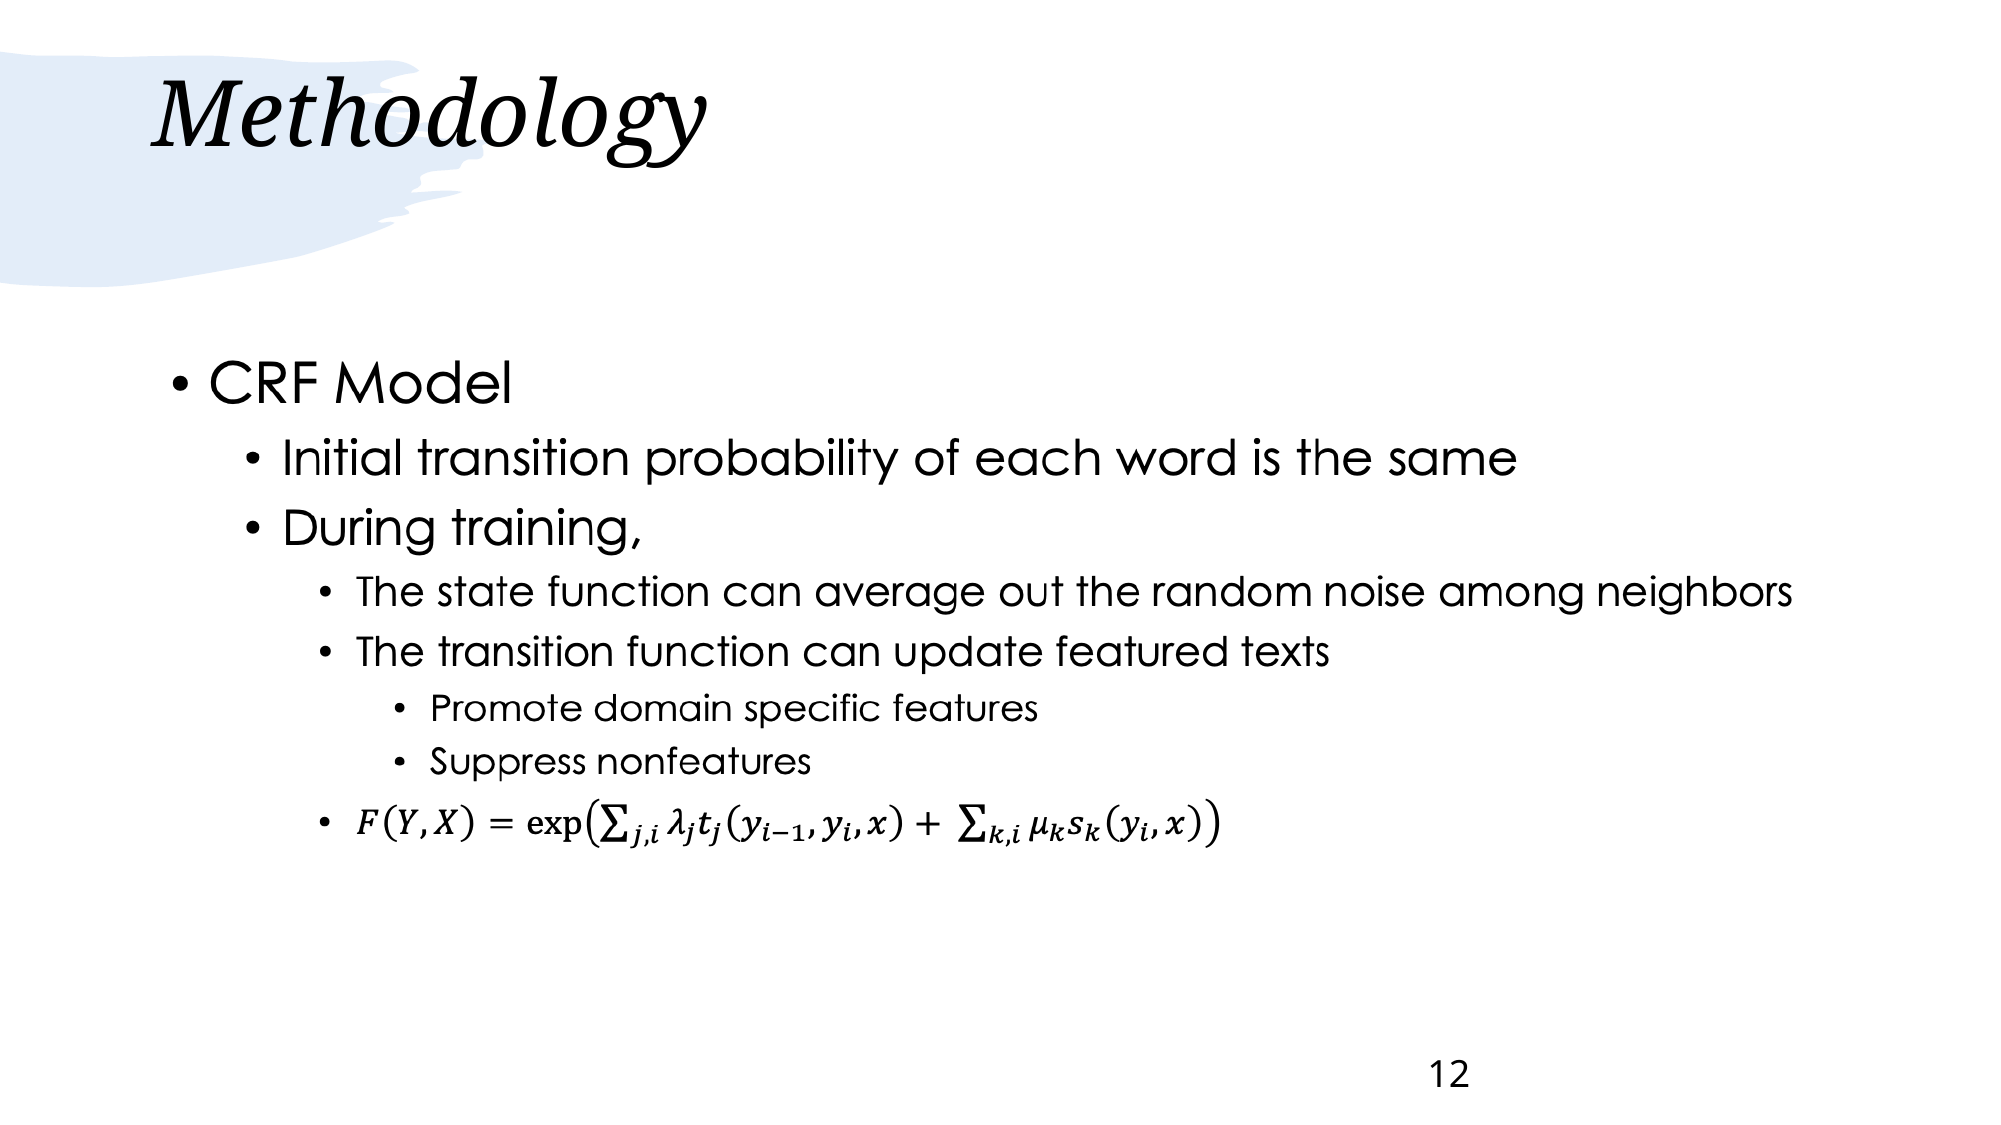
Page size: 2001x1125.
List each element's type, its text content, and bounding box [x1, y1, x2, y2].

title Methodology [137, 59, 1863, 278]
slide_number <number> [1412, 1042, 1863, 1103]
list [137, 329, 1863, 1013]
